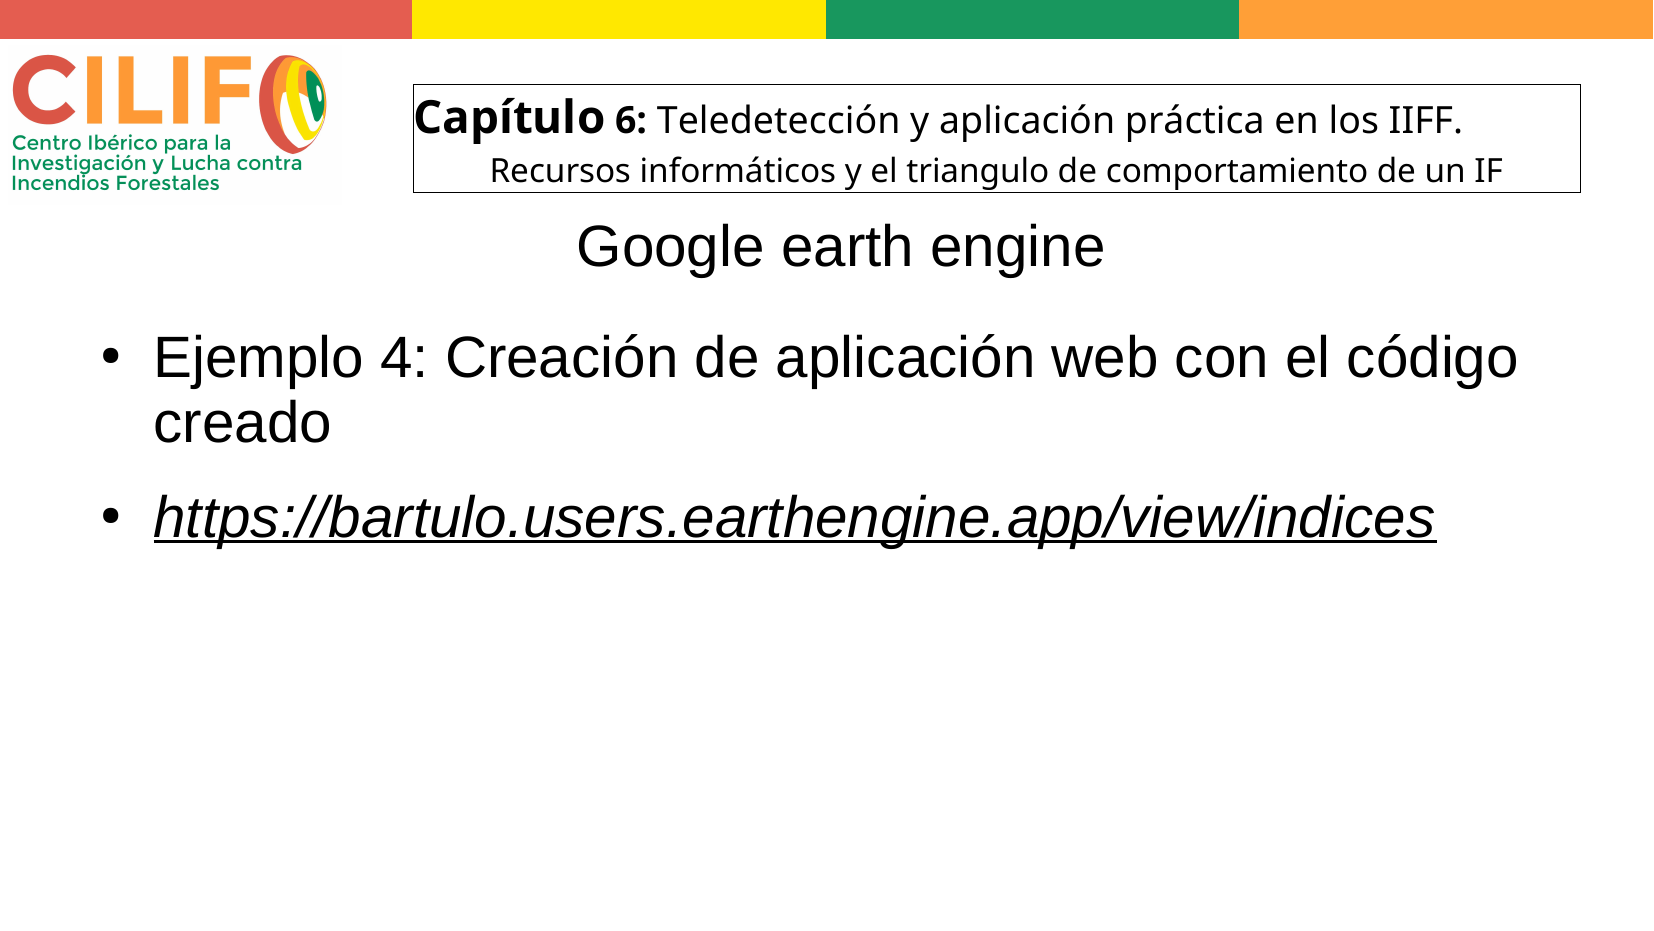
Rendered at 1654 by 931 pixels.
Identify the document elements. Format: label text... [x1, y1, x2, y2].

title Google earth engine [206, 167, 1477, 324]
list Ejemplo 4: Creación de aplicación web con el código creado https://bartulo.users.earthengine.app/view/indices [82, 324, 1595, 857]
picture [8, 45, 342, 205]
